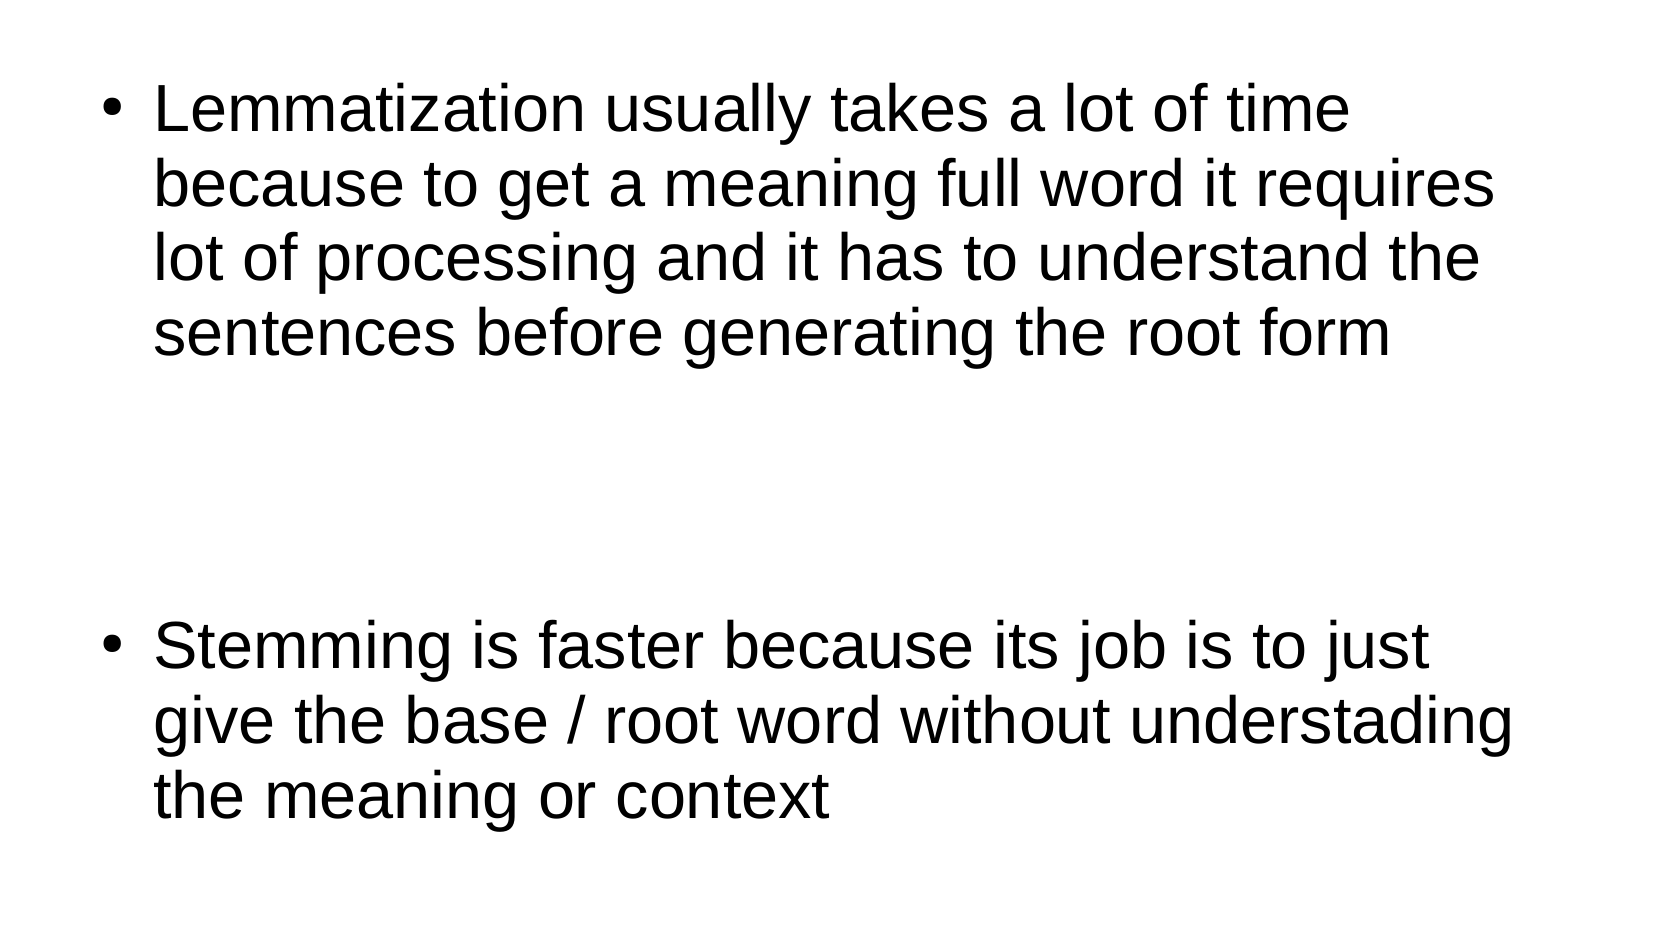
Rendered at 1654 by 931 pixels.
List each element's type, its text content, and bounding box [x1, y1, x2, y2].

list Lemmatization usually takes a lot of time because to get a meaning full word it requires lot of processing and it has to understand the sentences before generating the root form Stemming is faster because its job is to just give the base / root word without understading the meaning or context [82, 70, 1571, 875]
